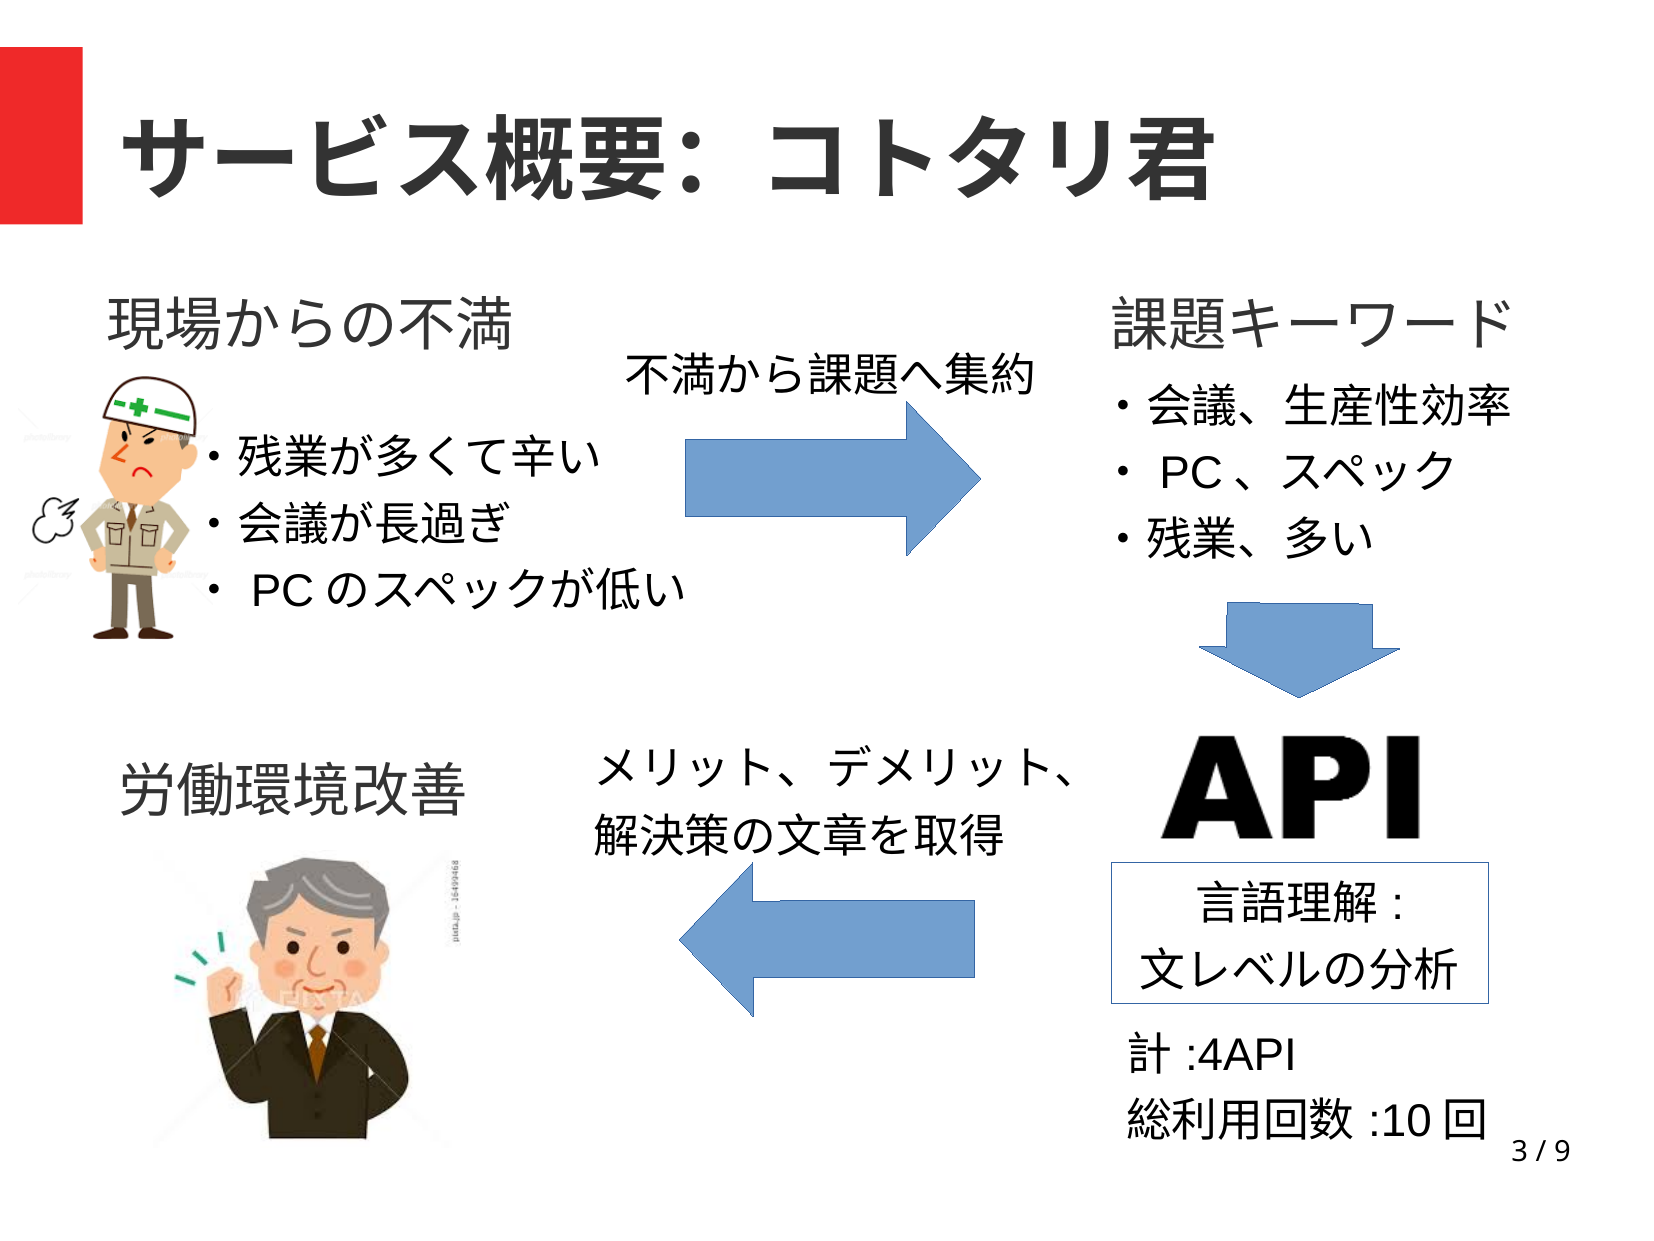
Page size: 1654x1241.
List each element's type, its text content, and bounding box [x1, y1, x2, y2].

text_box ・会議、生産性効率 ・PC、スペック ・残業、多い [1085, 362, 1527, 559]
text_box 現場からの不満 [35, 277, 615, 370]
text_box [715, 401, 981, 556]
picture [18, 369, 213, 644]
text_box 労働環境改善 [47, 744, 508, 836]
text_box 不満から課題へ集約 [609, 330, 1052, 407]
picture [1158, 708, 1442, 856]
text_box ・残業が多くて辛い ・会議が長過ぎ ・PCのスペックが低い [177, 413, 715, 610]
text_box 計:4API 総利用回数:10回 [1111, 1009, 1502, 1146]
text_box 課題キーワード [1039, 277, 1619, 370]
title サービス概要：コトタリ君 [118, 49, 1571, 257]
text_box 言語理解: 文レベルの分析 [1111, 862, 1489, 1004]
text_box メリット、デメリット、 解決策の文章を取得 [578, 719, 1159, 922]
text_box [1199, 602, 1400, 698]
text_box [679, 922, 975, 1017]
picture [153, 850, 461, 1149]
